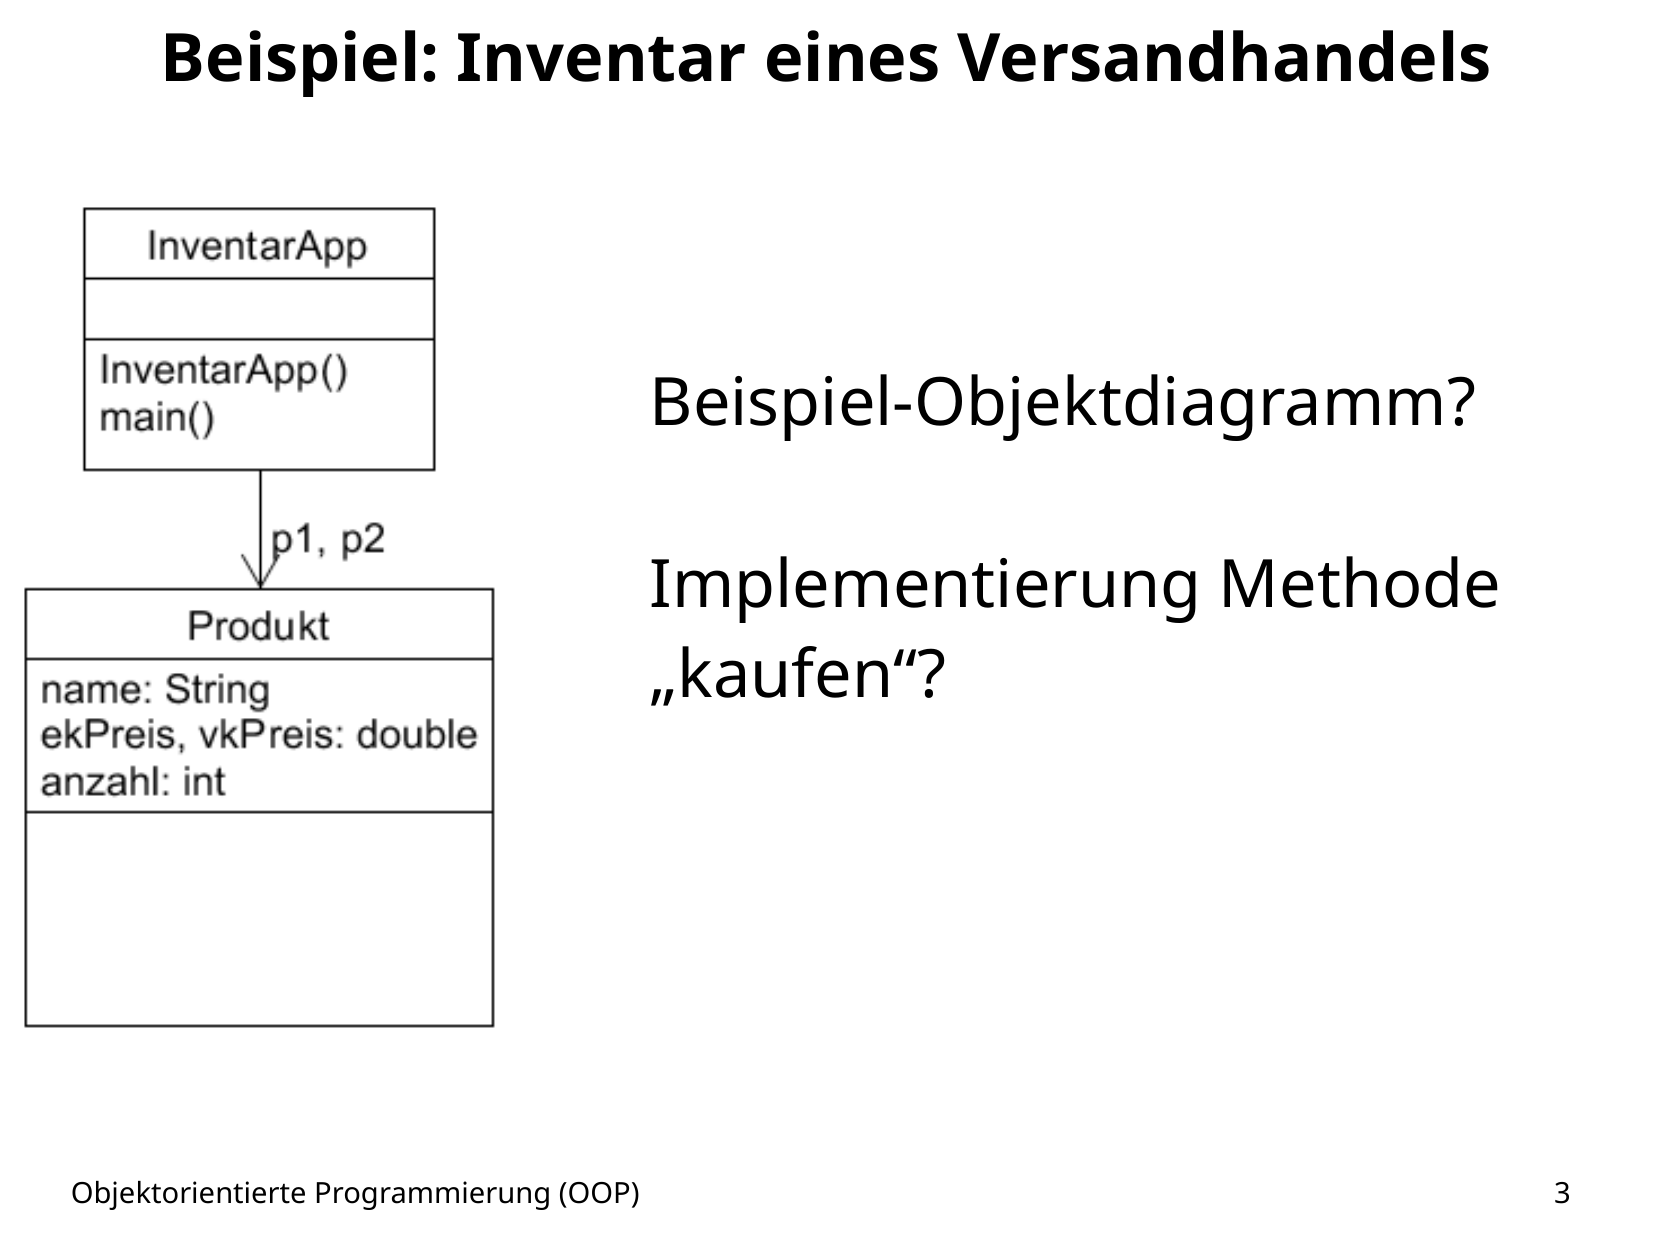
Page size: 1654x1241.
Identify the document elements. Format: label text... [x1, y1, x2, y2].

picture [23, 206, 497, 1030]
title Beispiel: Inventar eines Versandhandels [0, 5, 1654, 107]
list Beispiel-Objektdiagramm? Implementierung Methode „kaufen“? [649, 354, 1583, 969]
